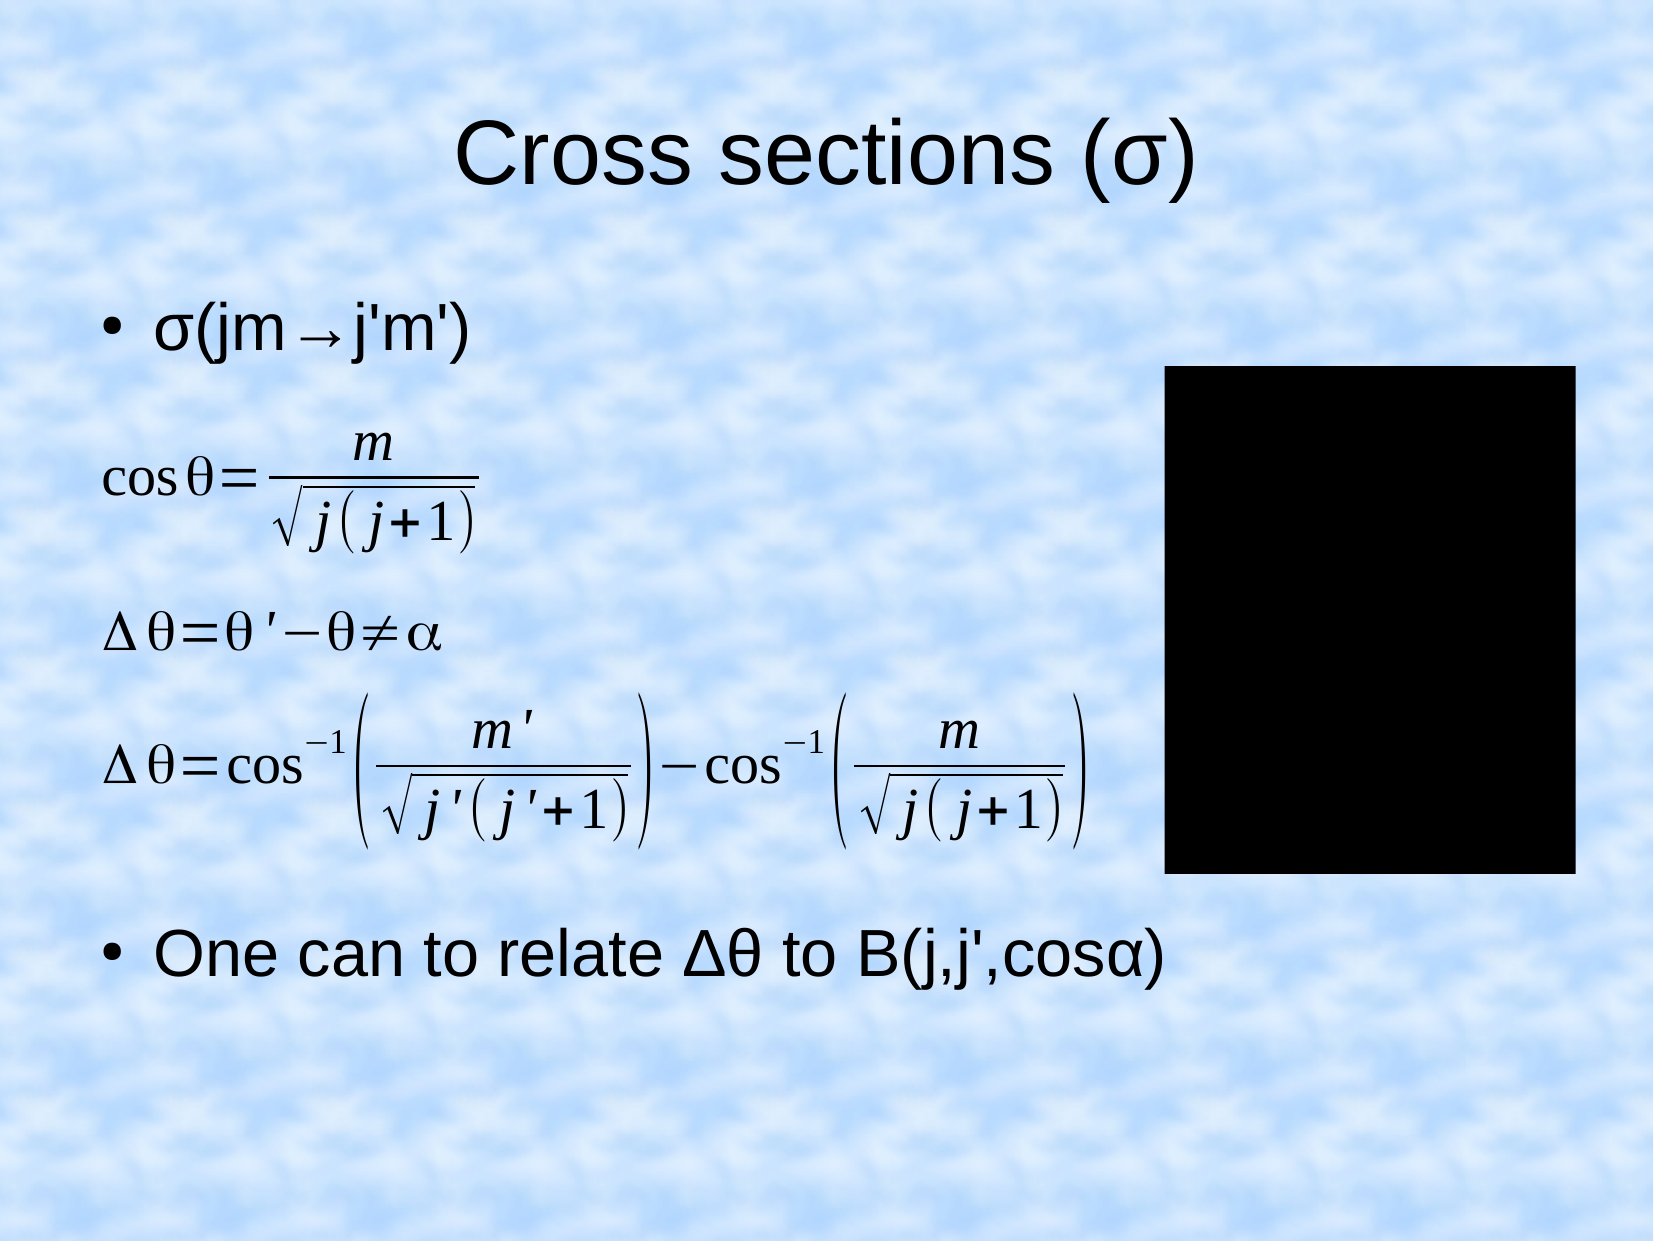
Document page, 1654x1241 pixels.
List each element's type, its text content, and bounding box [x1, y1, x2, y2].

title Cross sections (σ) [82, 49, 1571, 257]
chart [95, 689, 1097, 853]
chart [95, 598, 451, 664]
chart [95, 409, 488, 558]
picture [0, 0, 1654, 1241]
list σ(jm→j'm') One can to relate Δθ to B(j,j',cosα) [82, 290, 1571, 1156]
